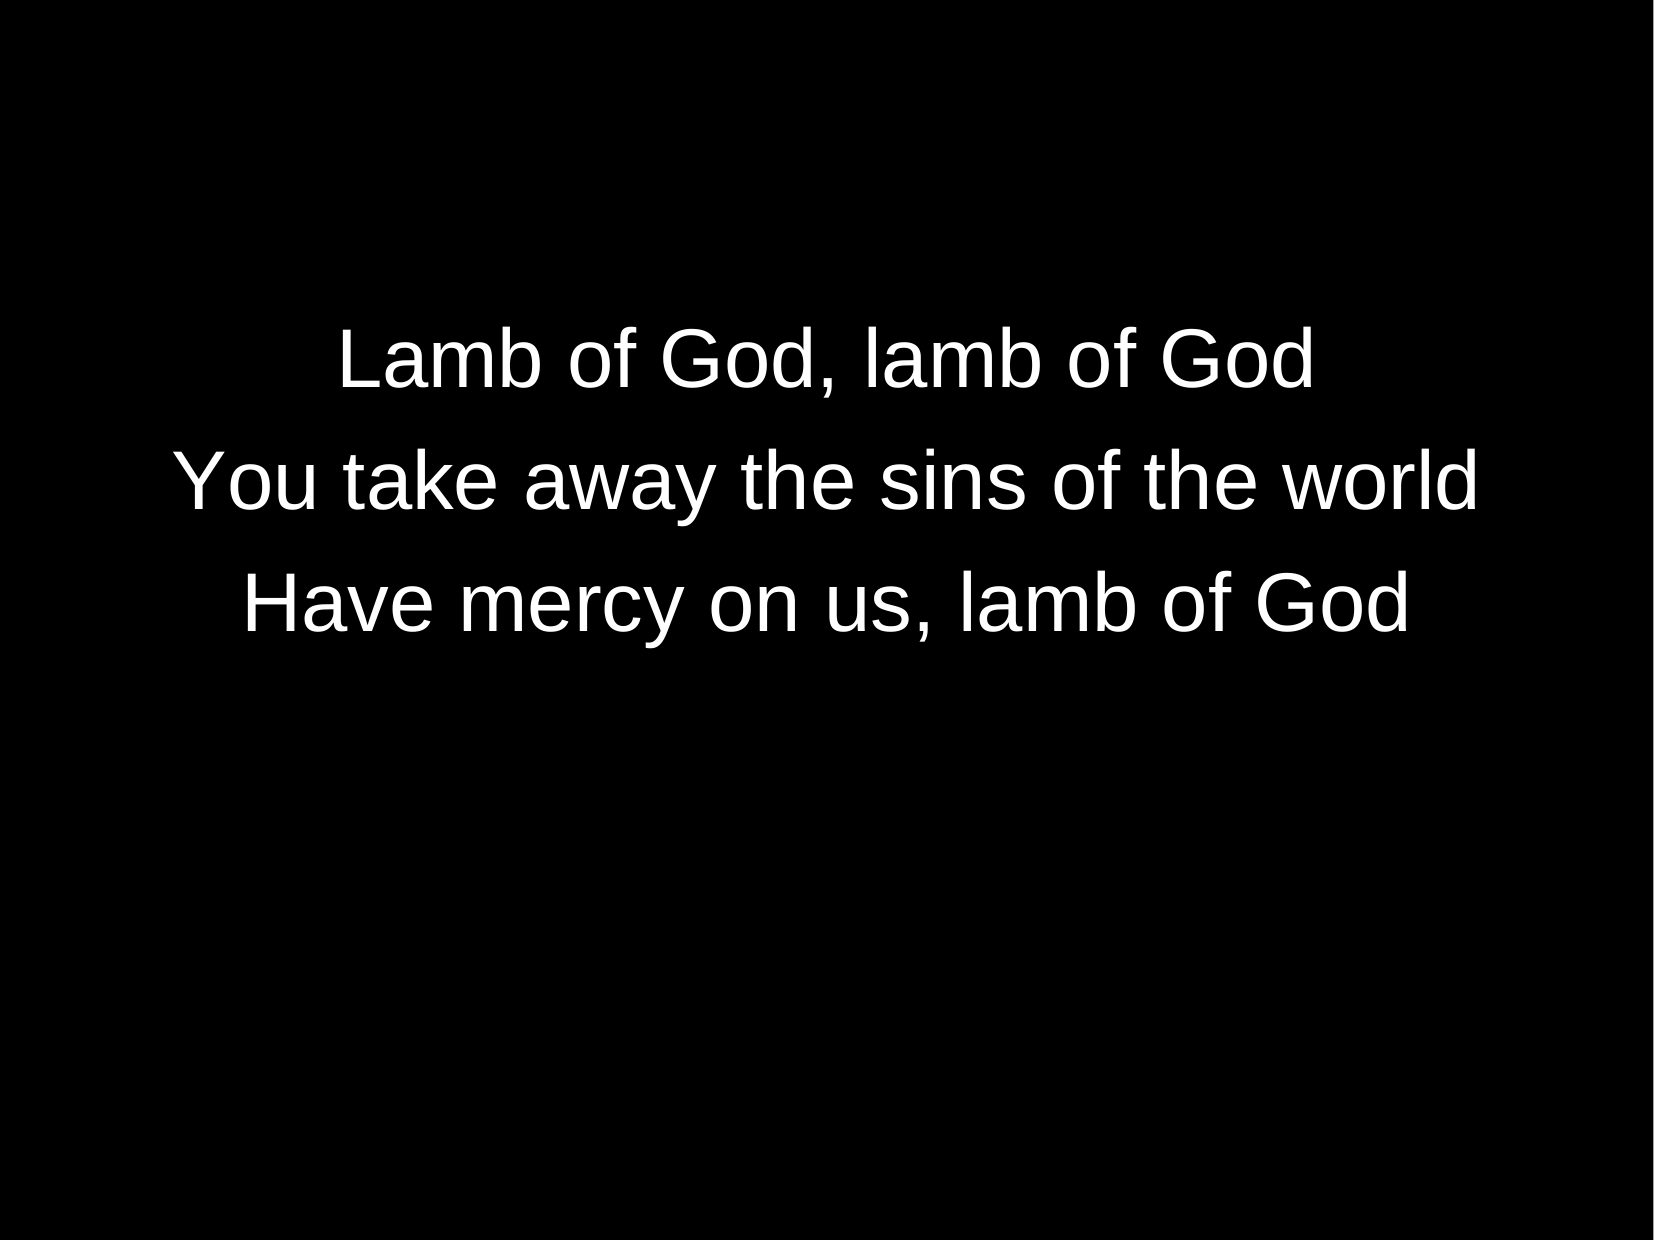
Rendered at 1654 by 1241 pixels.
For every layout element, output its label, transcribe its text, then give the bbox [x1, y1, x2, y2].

list Lamb of God, lamb of God You take away the sins of the world Have mercy on us, lamb of God [0, 307, 1654, 1241]
